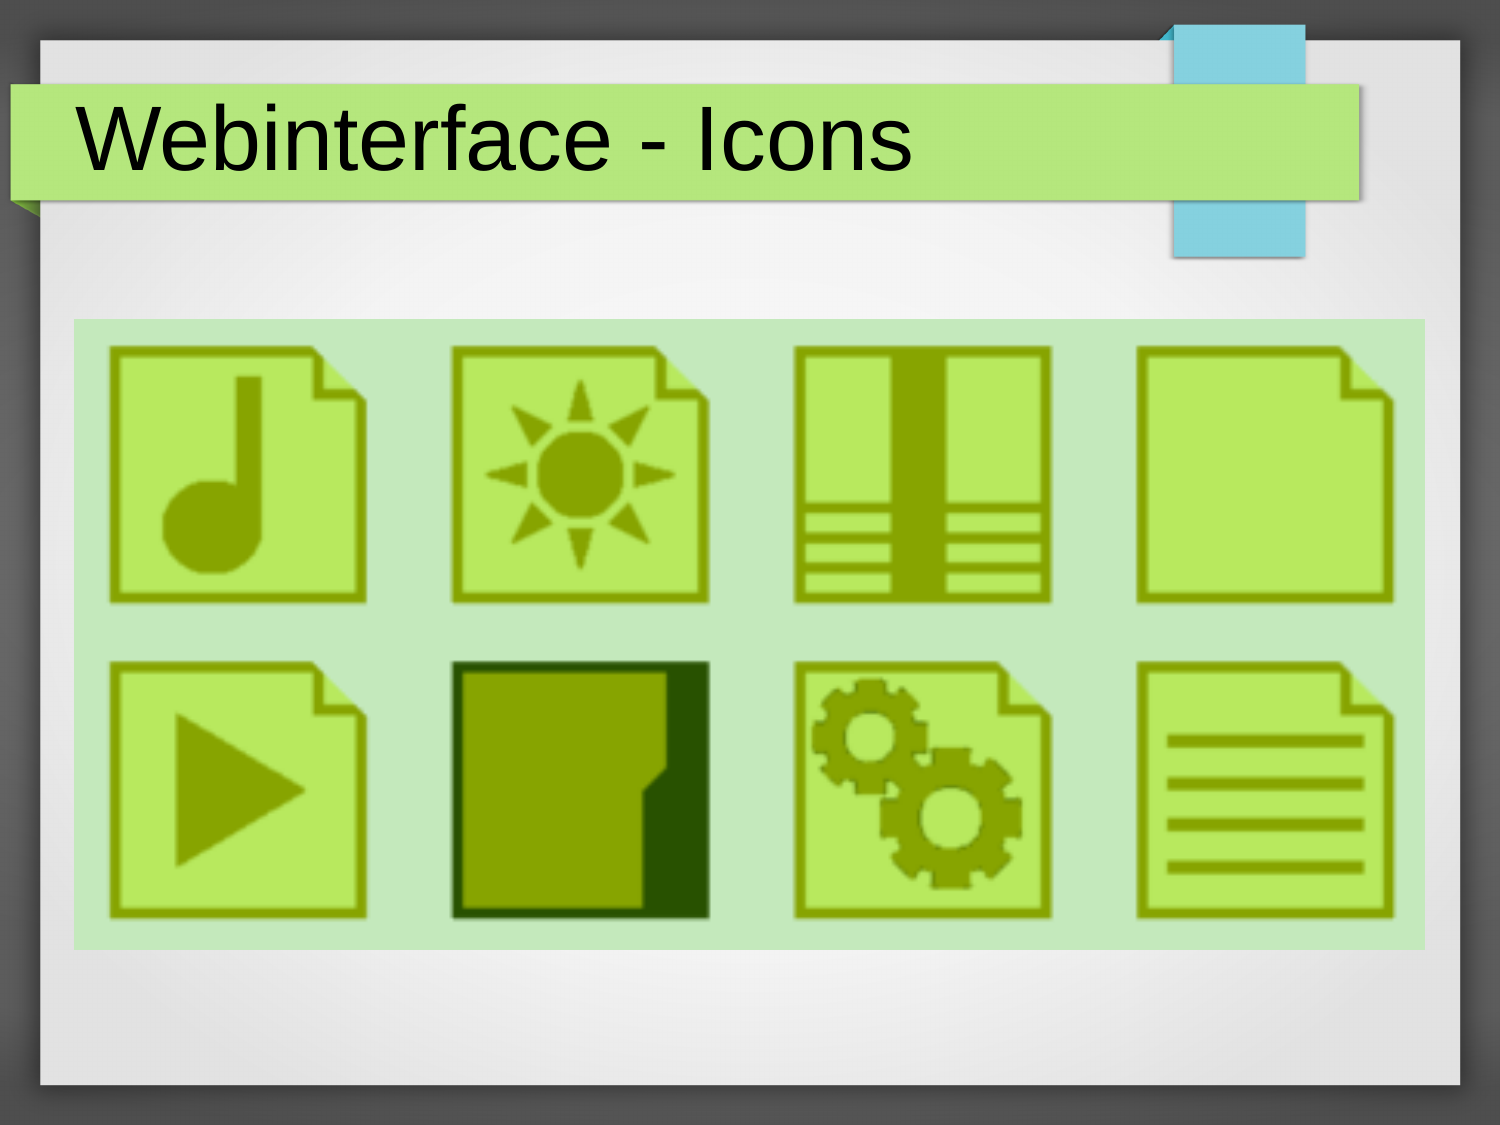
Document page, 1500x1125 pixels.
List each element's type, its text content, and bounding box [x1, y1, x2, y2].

picture [0, 0, 1500, 1125]
title Webinterface - Icons [75, 44, 1425, 233]
